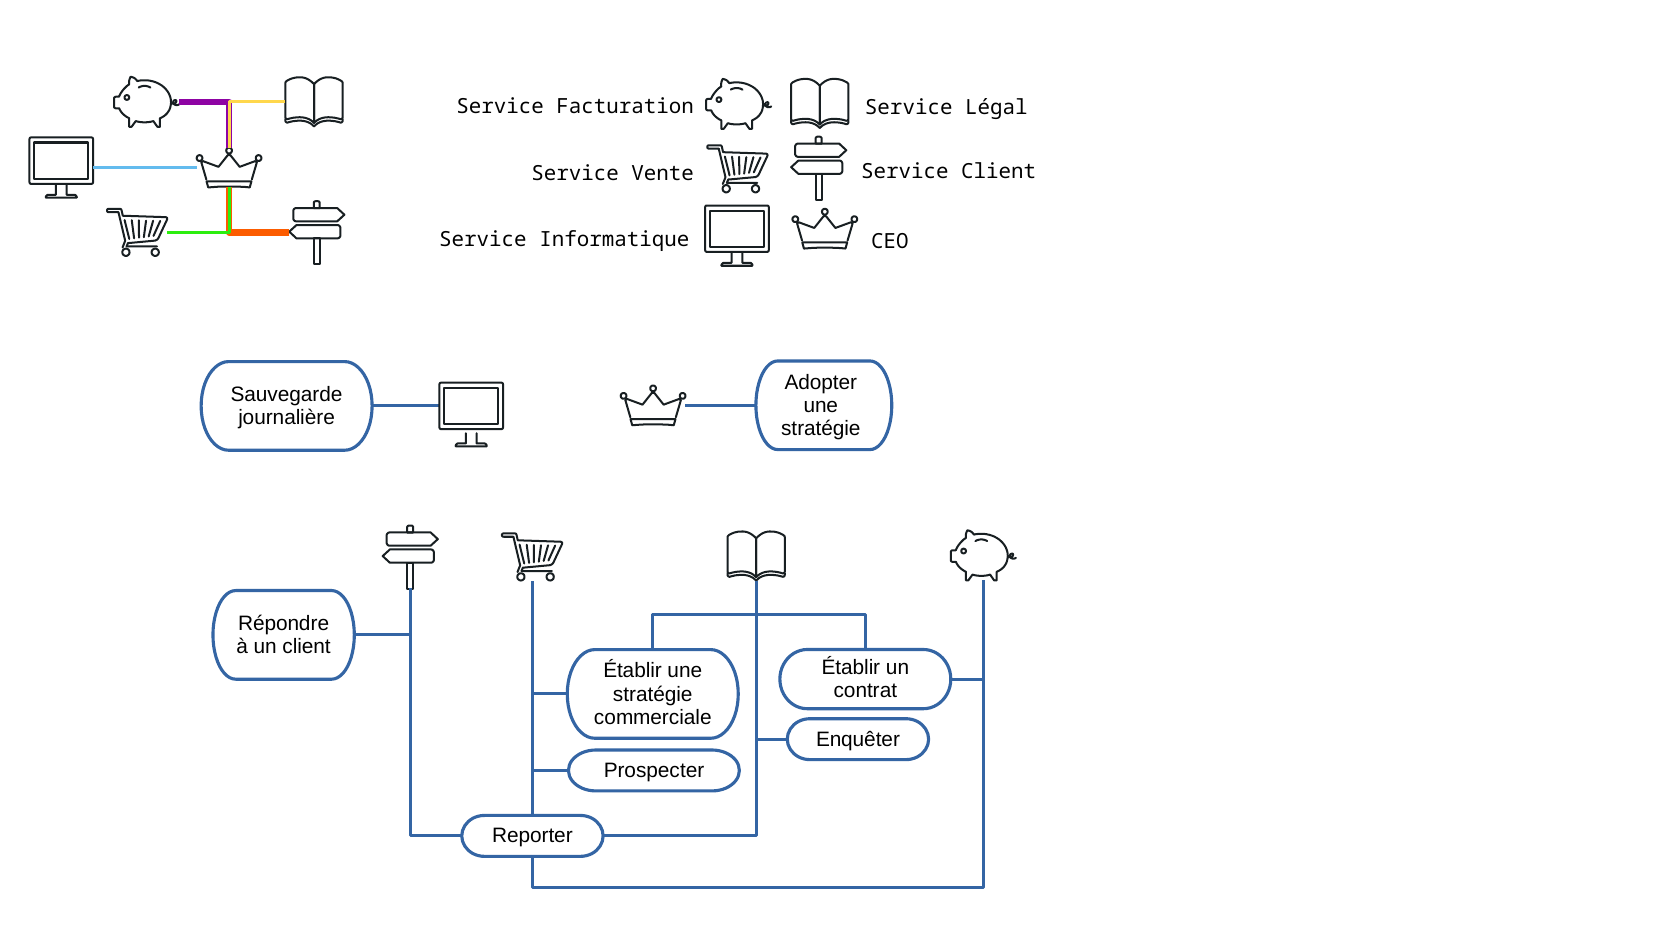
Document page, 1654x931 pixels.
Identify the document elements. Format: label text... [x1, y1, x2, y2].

text_box Service Informatique [413, 217, 704, 256]
text_box CEO [856, 219, 945, 258]
text_box Sauvegarde journalière [201, 361, 373, 451]
text_box Service Facturation [413, 83, 709, 122]
text_box Adopter une stratégie [755, 360, 892, 450]
text_box Service Légal [850, 84, 1063, 123]
text_box Service Vente [501, 151, 709, 190]
text_box Reporter [461, 815, 603, 857]
text_box Prospecter [568, 750, 740, 791]
text_box Répondre à un client [212, 590, 355, 680]
text_box Service Client [846, 148, 1063, 187]
text_box Établir une stratégie commerciale [567, 649, 739, 739]
text_box Enquêter [787, 718, 929, 760]
text_box Établir un contrat [779, 649, 951, 709]
